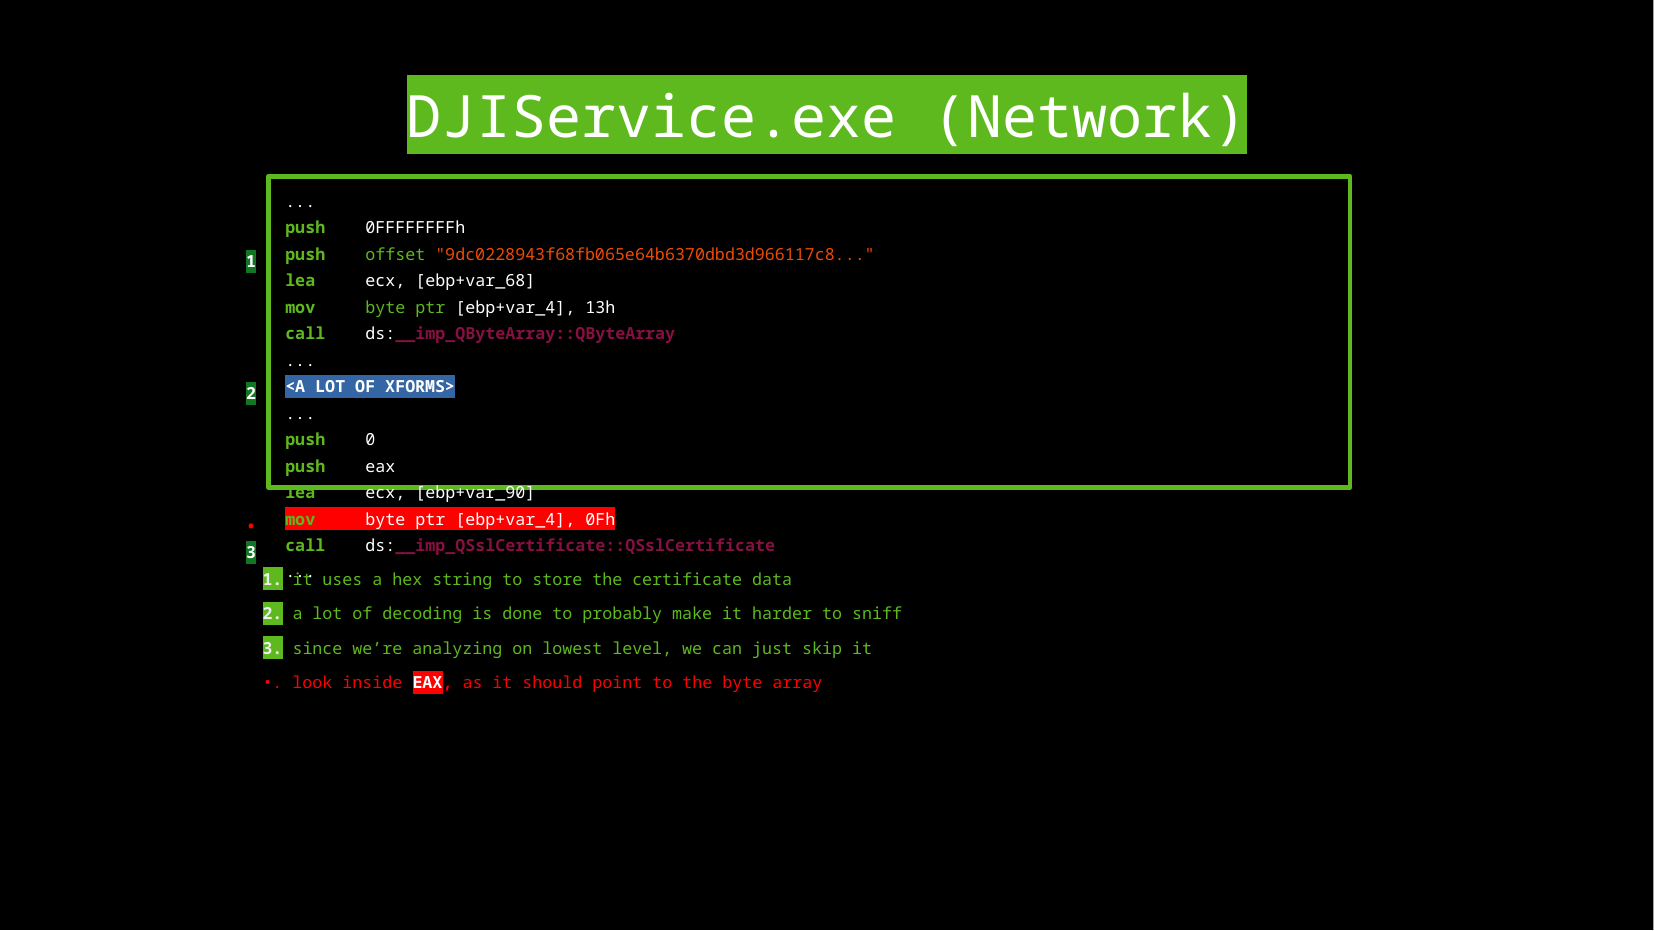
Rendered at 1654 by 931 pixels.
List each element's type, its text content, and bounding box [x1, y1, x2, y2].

text_box 1. it uses a hex string to store the certificate data 2. a lot of decoding is done to probably make it harder to sniff 3. since we’re analyzing on lowest level, we can just skip it •. look inside EAX, as it should point to the byte array [262, 532, 1351, 832]
text_box ... push 0FFFFFFFFh push offset "9dc0228943f68fb065e64b6370dbd3d966117c8..." lea ecx, [ebp+var_68] mov byte ptr [ebp+var_4], 13h call ds:__imp_QByteArray::QByteArray ... <A LOT OF XFORMS> ... push 0 push eax lea ecx, [ebp+var_90] mov byte ptr [ebp+var_4], 0Fh call ds:__imp_QSslCertificate::QSslCertificate ... [268, 176, 1350, 488]
title DJIService.exe (Network) [82, 37, 1571, 193]
text_box 1 2 • 3 [242, 170, 287, 482]
